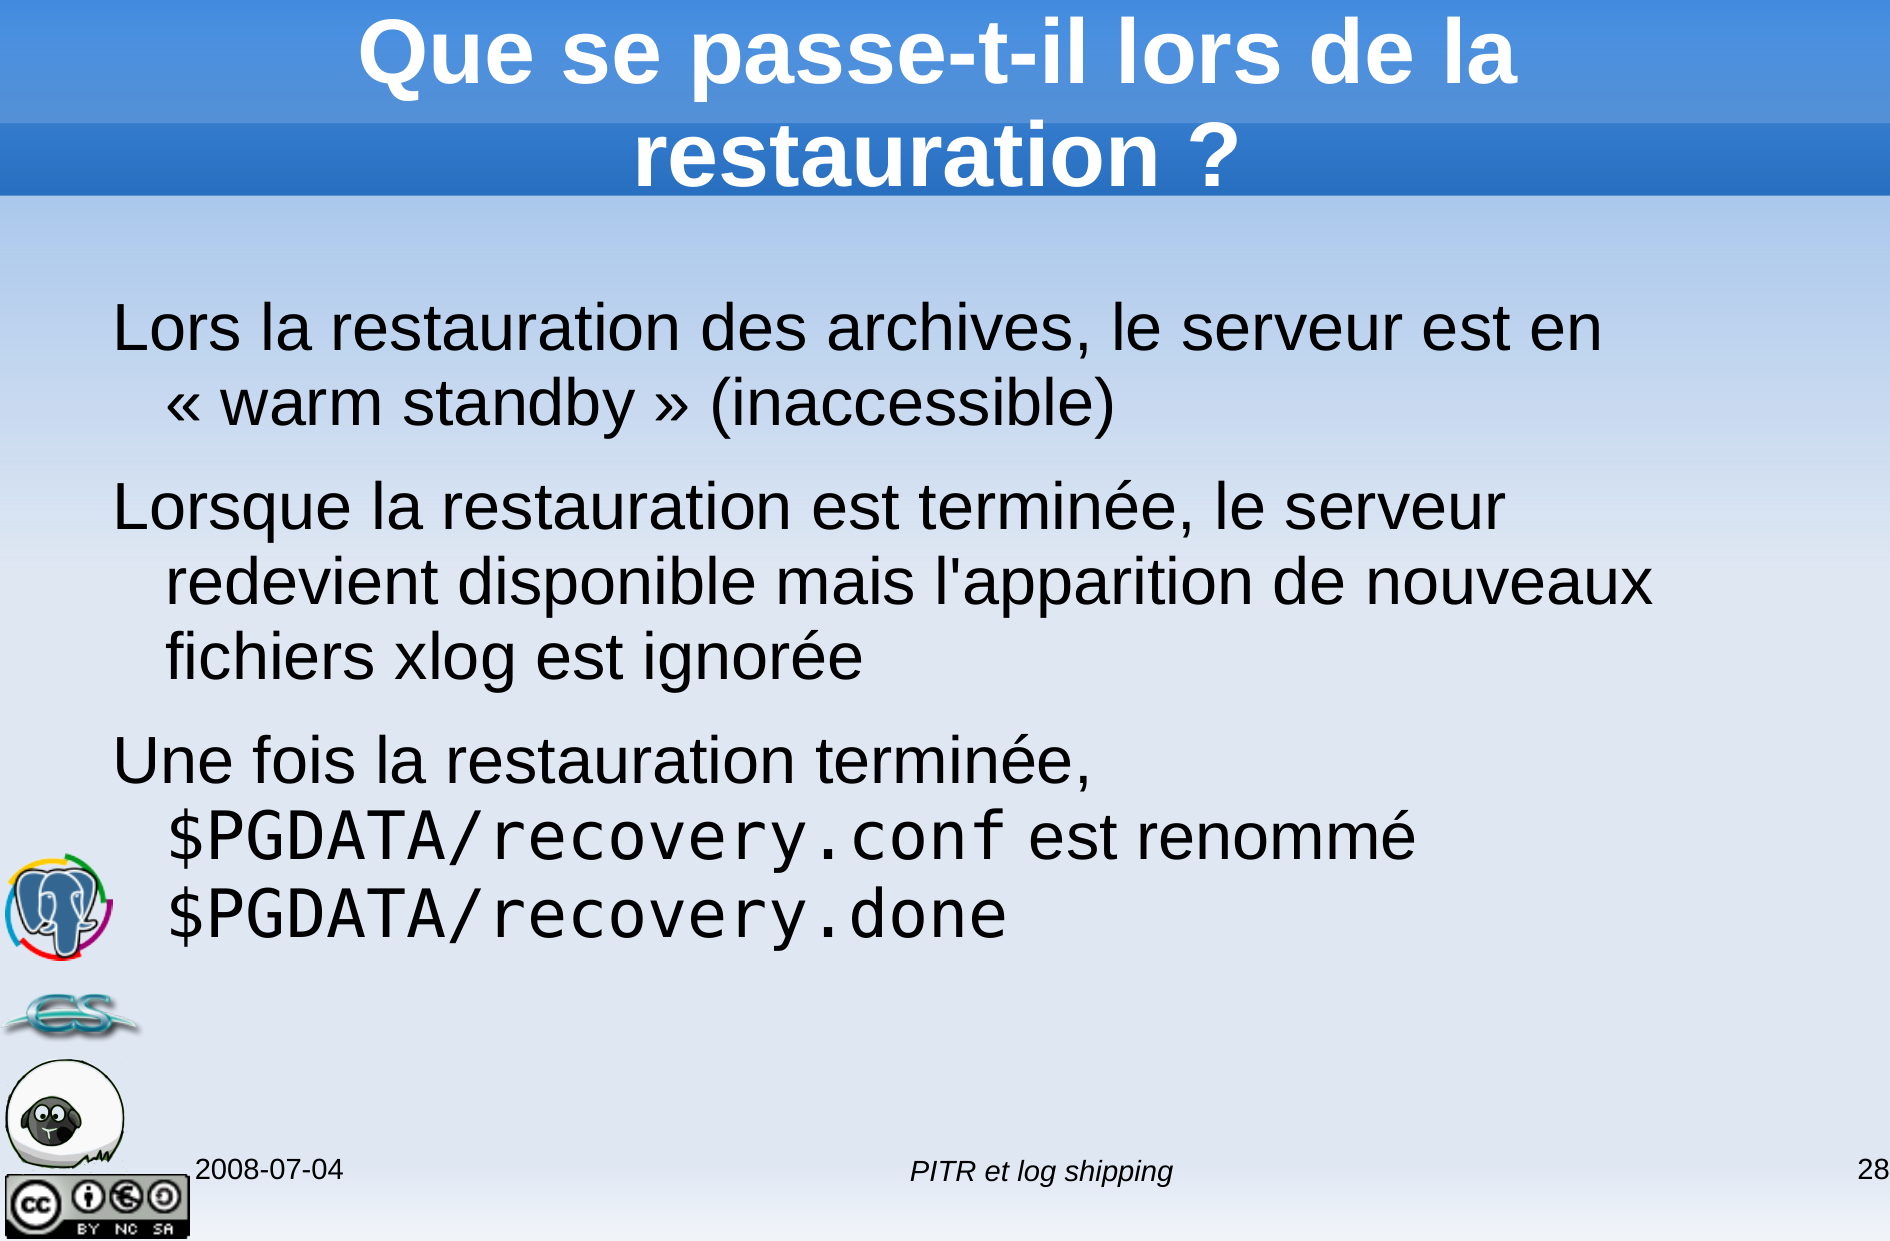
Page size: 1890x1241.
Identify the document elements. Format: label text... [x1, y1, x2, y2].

list Lors la restauration des archives, le serveur est en « warm standby » (inaccessible) Lorsque la restauration est terminée, le serveur redevient disponible mais l'apparition de nouveaux fichiers xlog est ignorée Une fois la restauration terminée, $PGDATA/recovery.conf est renommé $PGDATA/recovery.done [94, 290, 1796, 1109]
title Que se passe-t-il lors de la restauration ? [87, 0, 1789, 222]
picture [0, 0, 1890, 1241]
